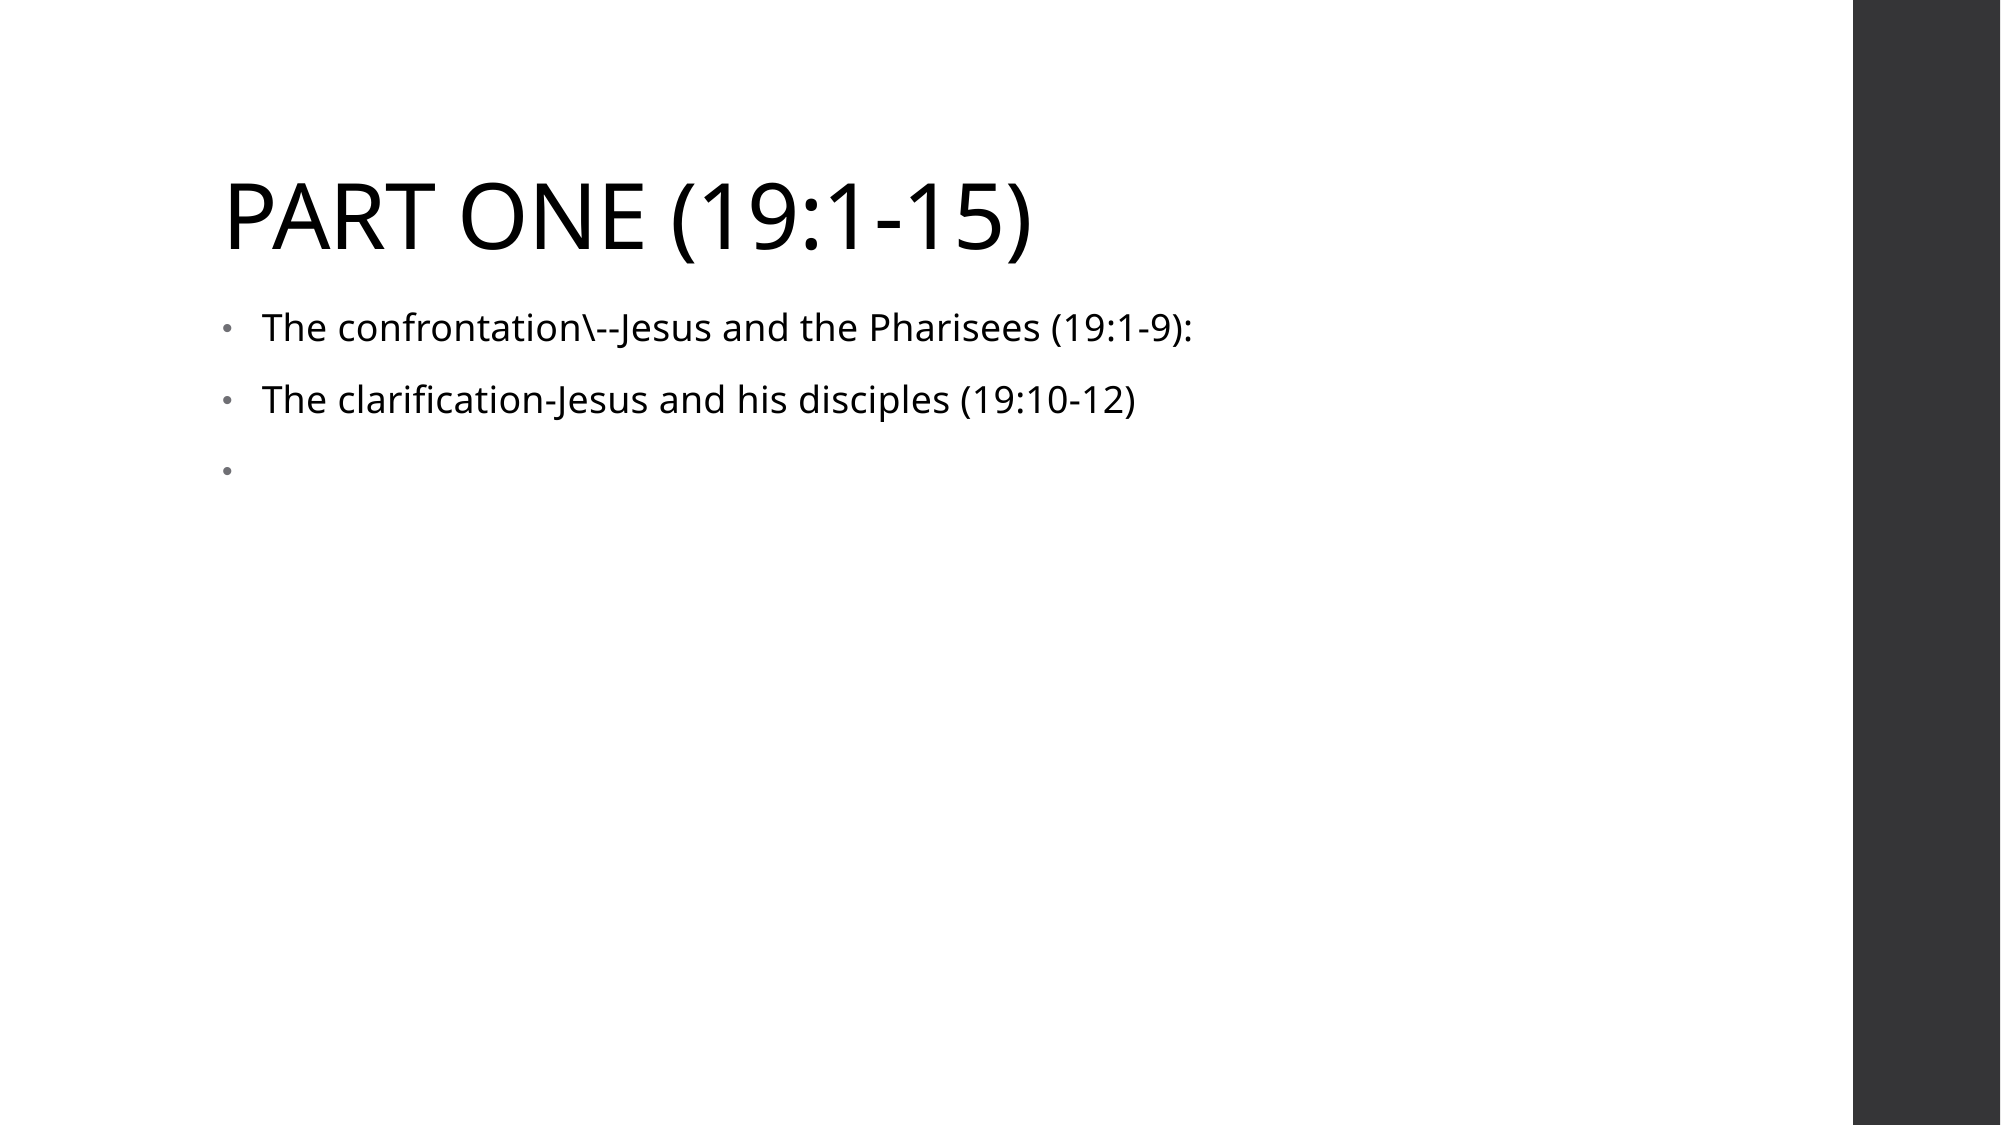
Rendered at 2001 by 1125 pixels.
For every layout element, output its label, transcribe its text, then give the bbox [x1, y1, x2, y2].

list The confrontation\--Jesus and the Pharisees (19:1-9): The clarification-Jesus and his disciples (19:10-12) [206, 299, 1617, 1014]
title PART ONE (19:1-15) [206, 60, 1797, 278]
